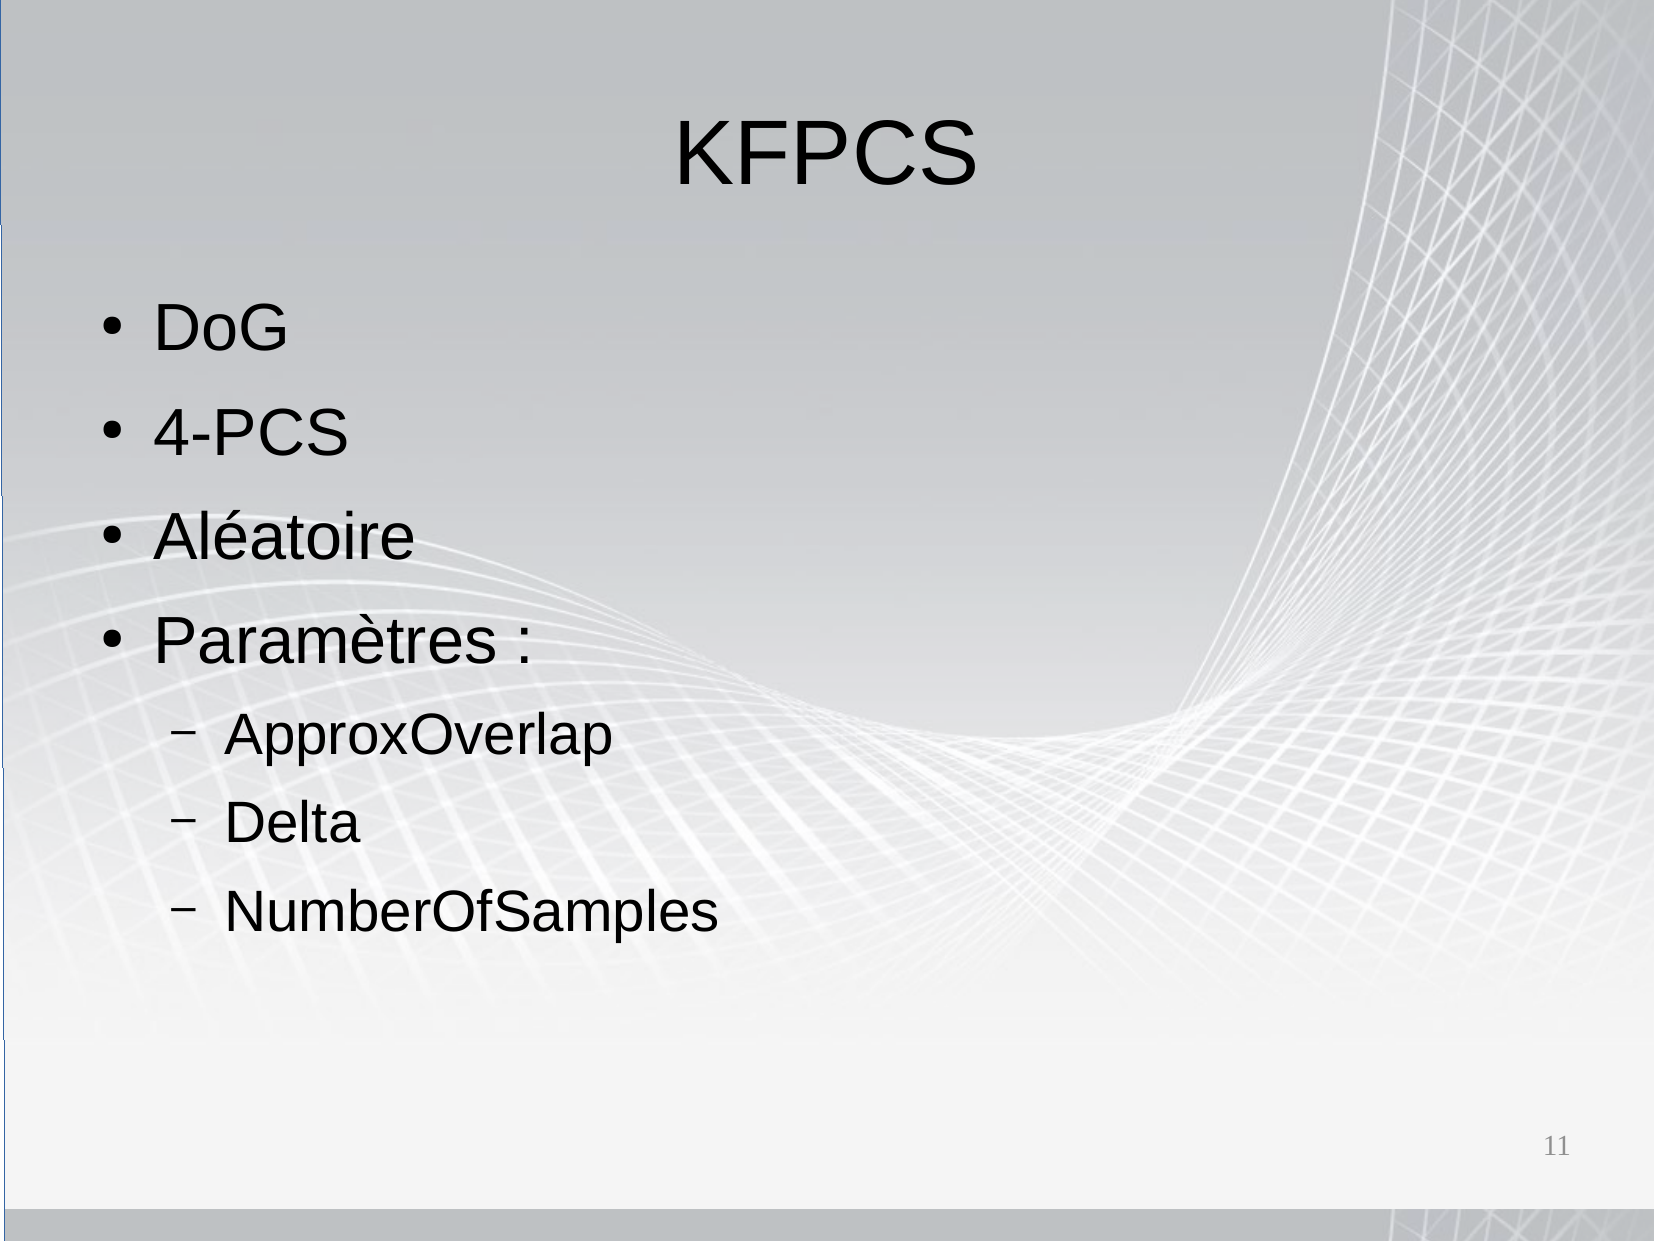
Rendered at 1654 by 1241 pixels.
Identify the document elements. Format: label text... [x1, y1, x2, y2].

list DoG 4-PCS Aléatoire Paramètres : ApproxOverlap Delta NumberOfSamples [82, 290, 1571, 1010]
text_box [0, 0, 1654, 1241]
title KFPCS [82, 49, 1571, 257]
